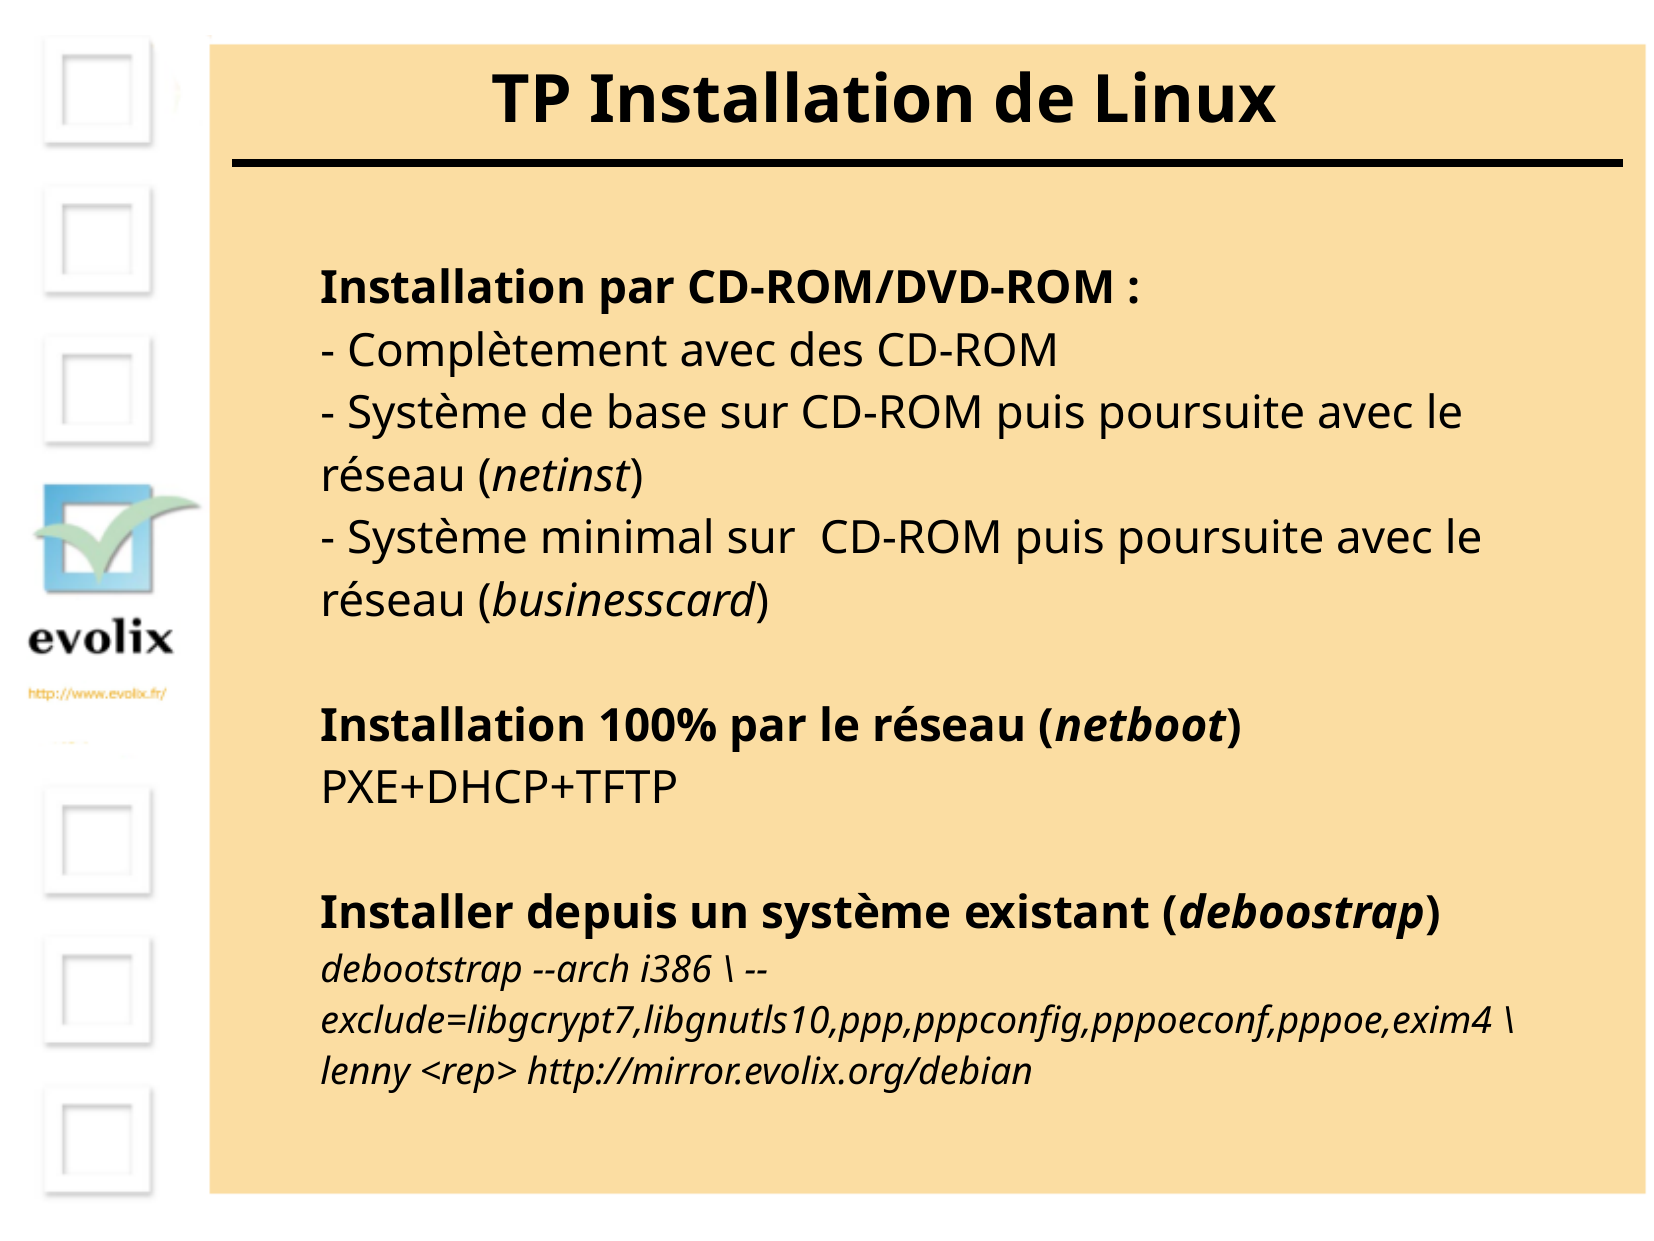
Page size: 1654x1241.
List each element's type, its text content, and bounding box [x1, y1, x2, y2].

picture [0, 35, 1654, 1204]
subtitle Installation par CD-ROM/DVD-ROM : - Complètement avec des CD-ROM - Système de base sur CD-ROM puis poursuite avec le réseau (netinst) - Système minimal sur CD-ROM puis poursuite avec le réseau (businesscard) Installation 100% par le réseau (netboot) PXE+DHCP+TFTP Installer depuis un système existant (deboostrap) debootstrap --arch i386 \ --exclude=libgcrypt7,libgnutls10,ppp,pppconfig,pppoeconf,pppoe,exim4 \ lenny <rep> http://mirror.evolix.org/debian [245, 204, 1581, 1209]
title TP Installation de Linux [76, 21, 1654, 172]
